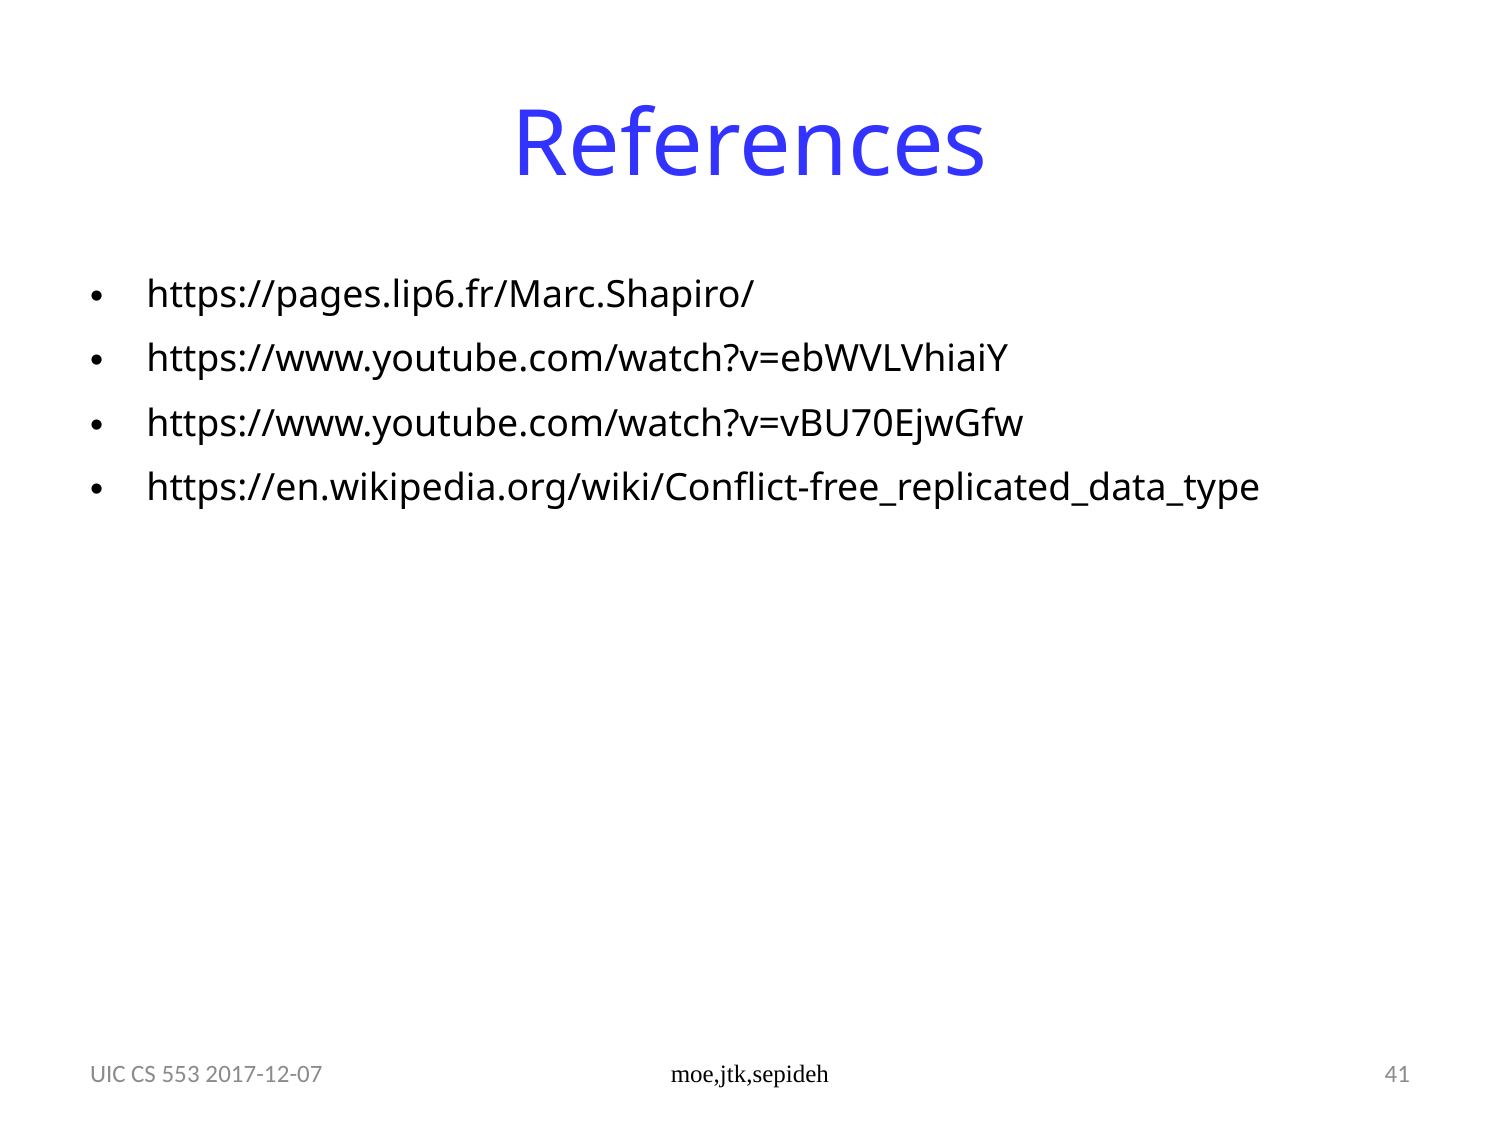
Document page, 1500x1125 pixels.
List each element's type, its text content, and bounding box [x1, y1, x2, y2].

list https://pages.lip6.fr/Marc.Shapiro/ https://www.youtube.com/watch?v=ebWVLVhiaiY https://www.youtube.com/watch?v=vBU70EjwGfw https://en.wikipedia.org/wiki/Conflict-free_replicated_data_type [75, 262, 1425, 1005]
title References [75, 45, 1425, 233]
